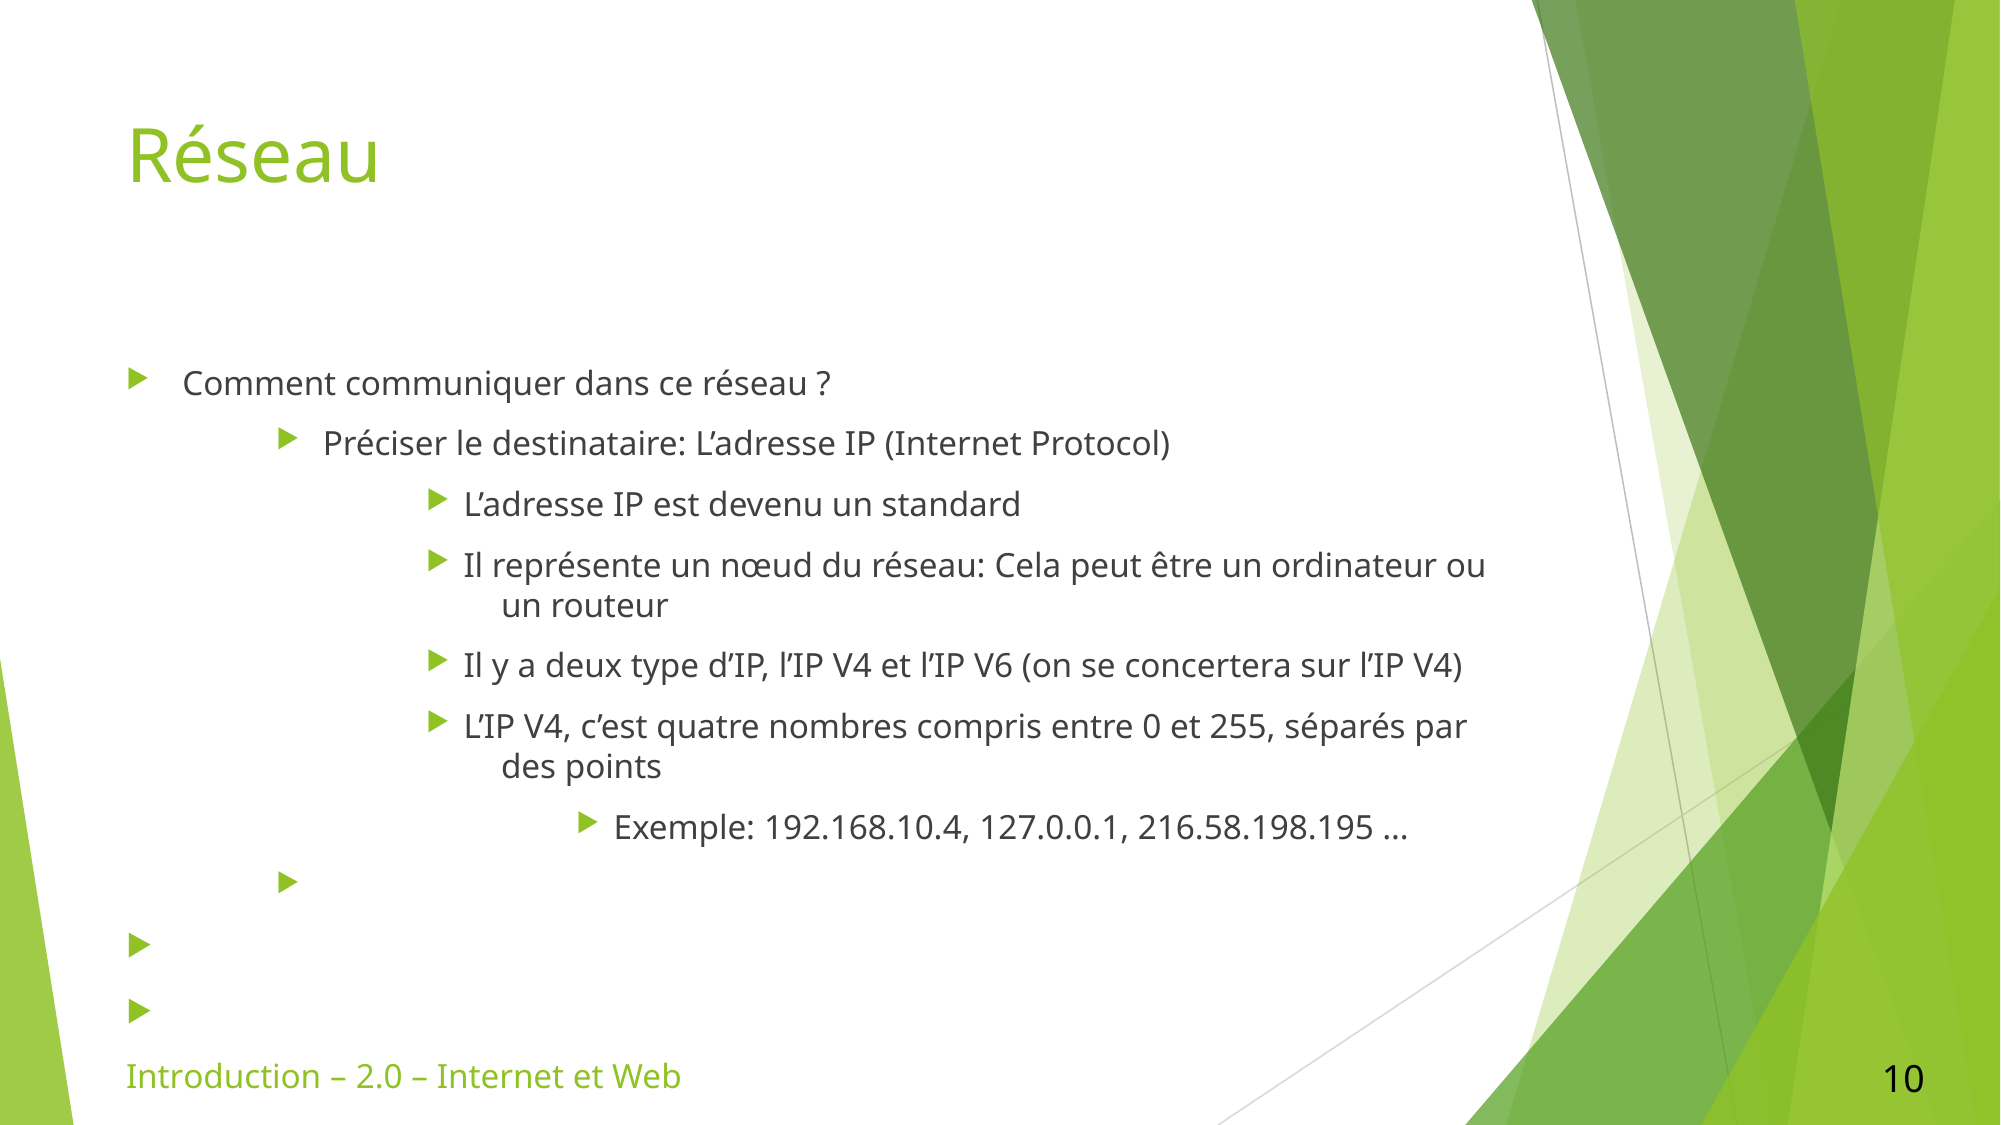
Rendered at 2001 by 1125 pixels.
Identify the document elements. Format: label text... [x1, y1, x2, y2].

text_box [1866, 1047, 1979, 1108]
title Réseau [111, 99, 1522, 317]
text_box Introduction – 2.0 – Internet et Web [111, 1047, 1094, 1109]
list Comment communiquer dans ce réseau ? Préciser le destinataire: L’adresse IP (Internet Protocol) L’adresse IP est devenu un standard Il représente un nœud du réseau: Cela peut être un ordinateur ou un routeur Il y a deux type d’IP, l’IP V4 et l’IP V6 (on se concertera sur l’IP V4) L’IP V4, c’est quatre nombres compris entre 0 et 255, séparés par des points Exemple: 192.168.10.4, 127.0.0.1, 216.58.198.195 … [111, 354, 1522, 992]
